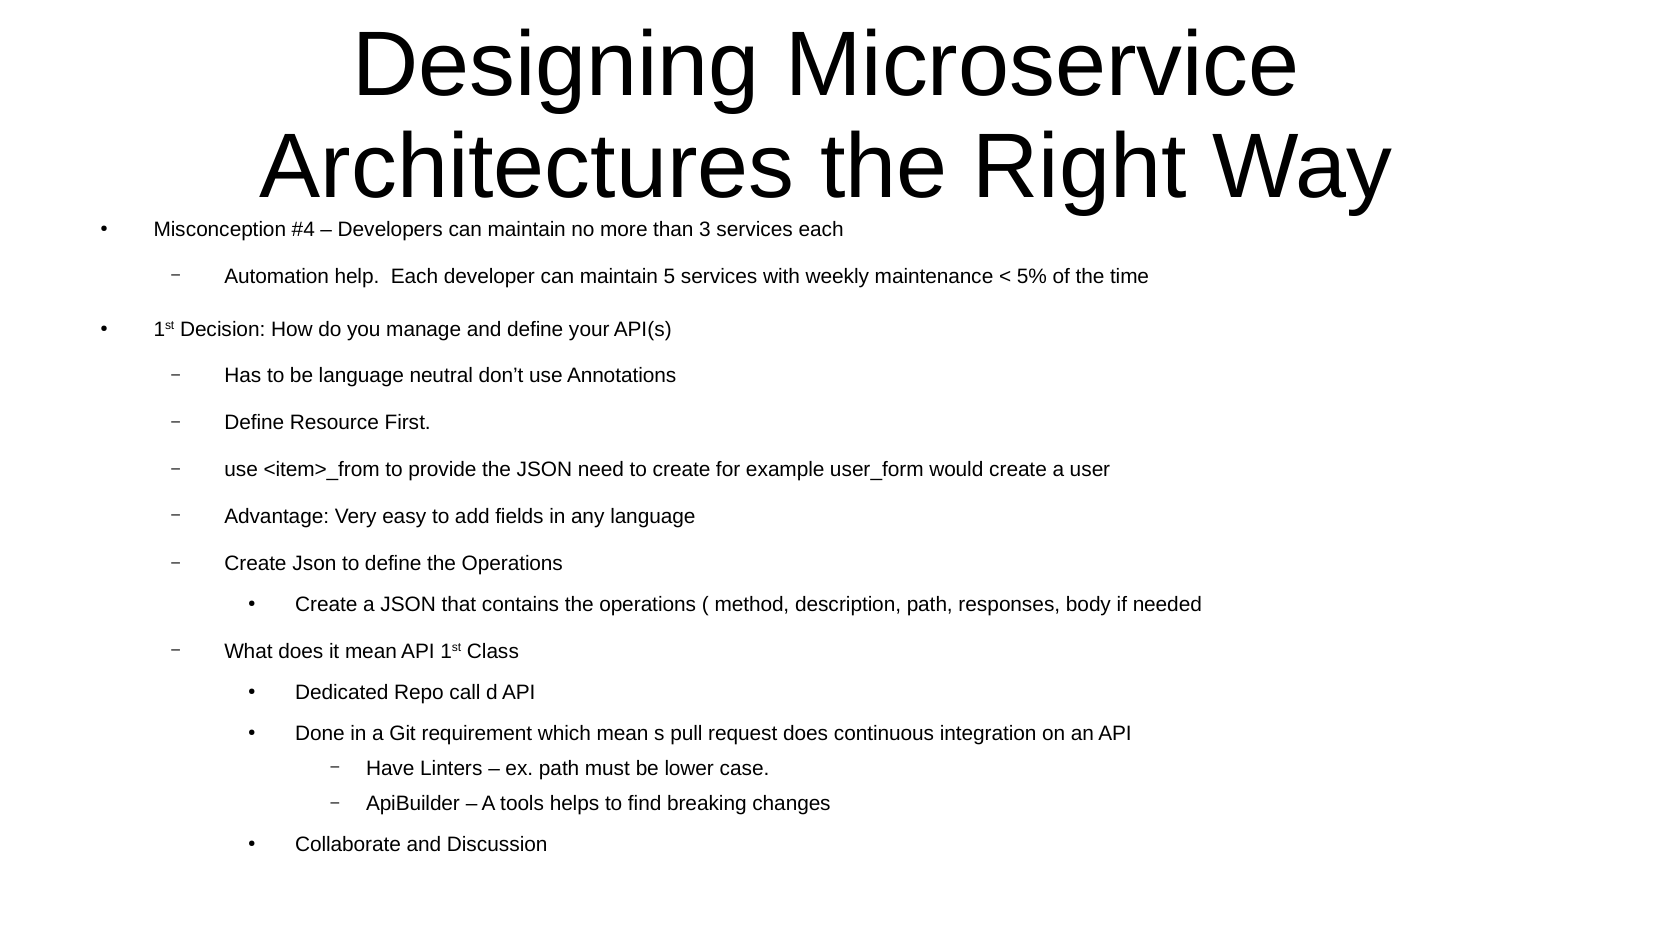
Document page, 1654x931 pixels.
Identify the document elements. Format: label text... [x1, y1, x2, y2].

list Misconception #4 – Developers can maintain no more than 3 services each Automation help. Each developer can maintain 5 services with weekly maintenance < 5% of the time 1st Decision: How do you manage and define your API(s) Has to be language neutral don’t use Annotations Define Resource First. use <item>_from to provide the JSON need to create for example user_form would create a user Advantage: Very easy to add fields in any language Create Json to define the Operations Create a JSON that contains the operations ( method, description, path, responses, body if needed What does it mean API 1st Class Dedicated Repo call d API Done in a Git requirement which mean s pull request does continuous integration on an API Have Linters – ex. path must be lower case. ApiBuilder – A tools helps to find breaking changes Collaborate and Discussion [82, 217, 1621, 916]
title Designing Microservice Architectures the Right Way [82, 12, 1571, 217]
